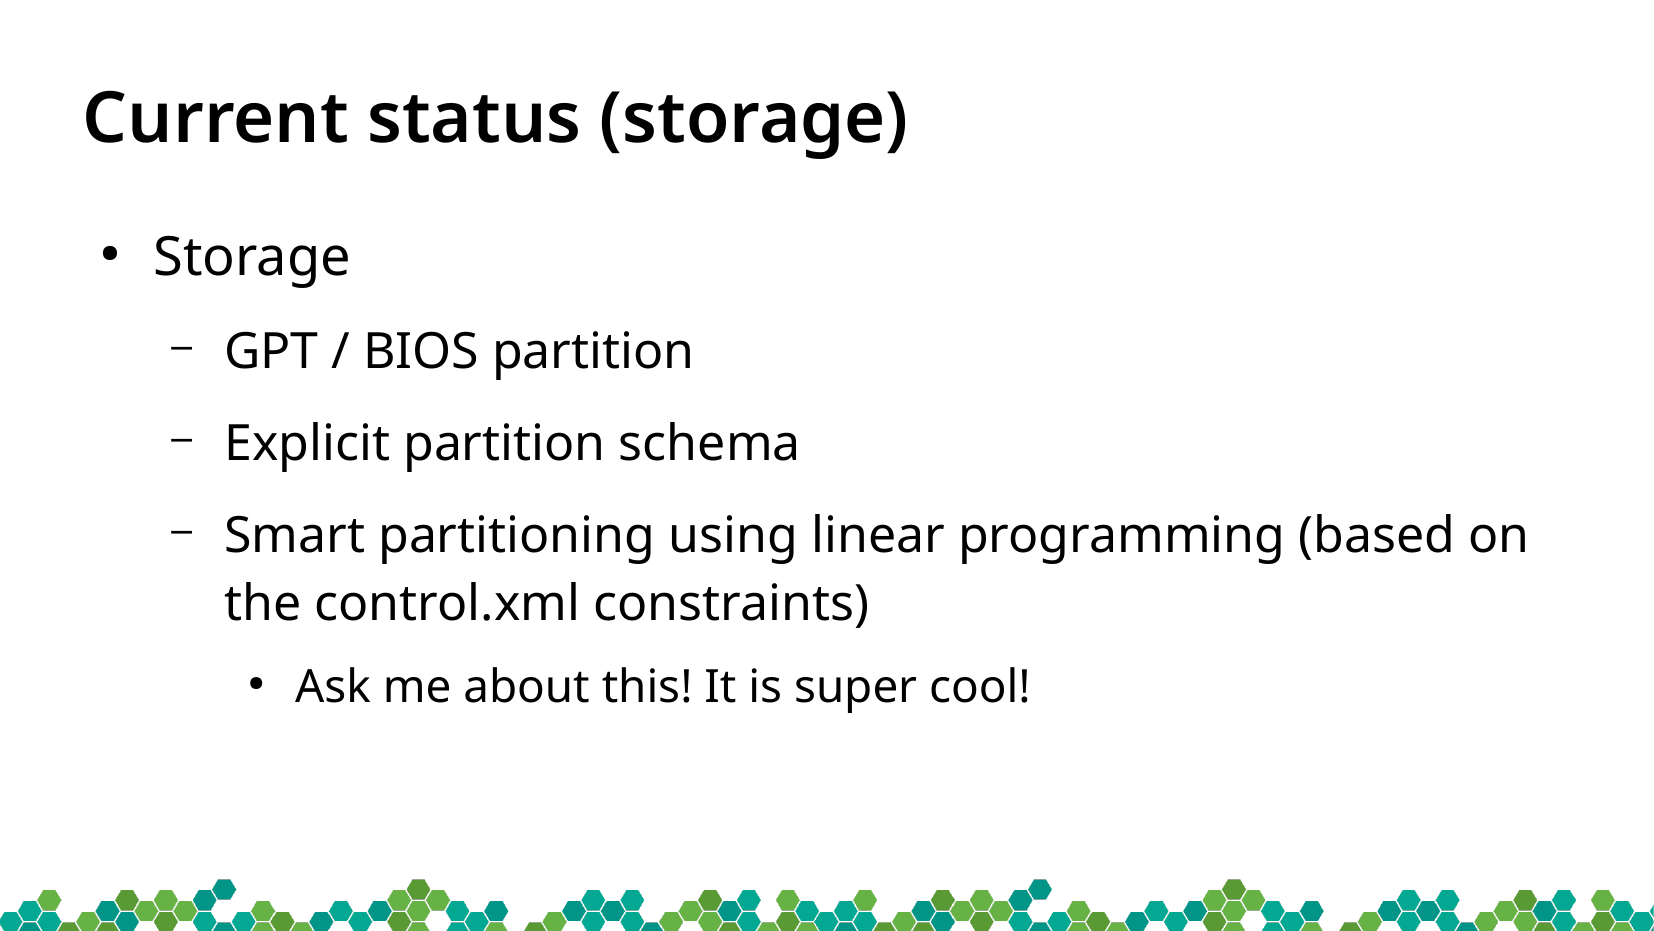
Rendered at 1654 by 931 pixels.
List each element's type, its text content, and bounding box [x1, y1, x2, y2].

list Storage GPT / BIOS partition Explicit partition schema Smart partitioning using linear programming (based on the control.xml constraints) Ask me about this! It is super cool! [82, 217, 1571, 758]
picture [0, 871, 1654, 931]
title Current status (storage) [82, 37, 1571, 193]
